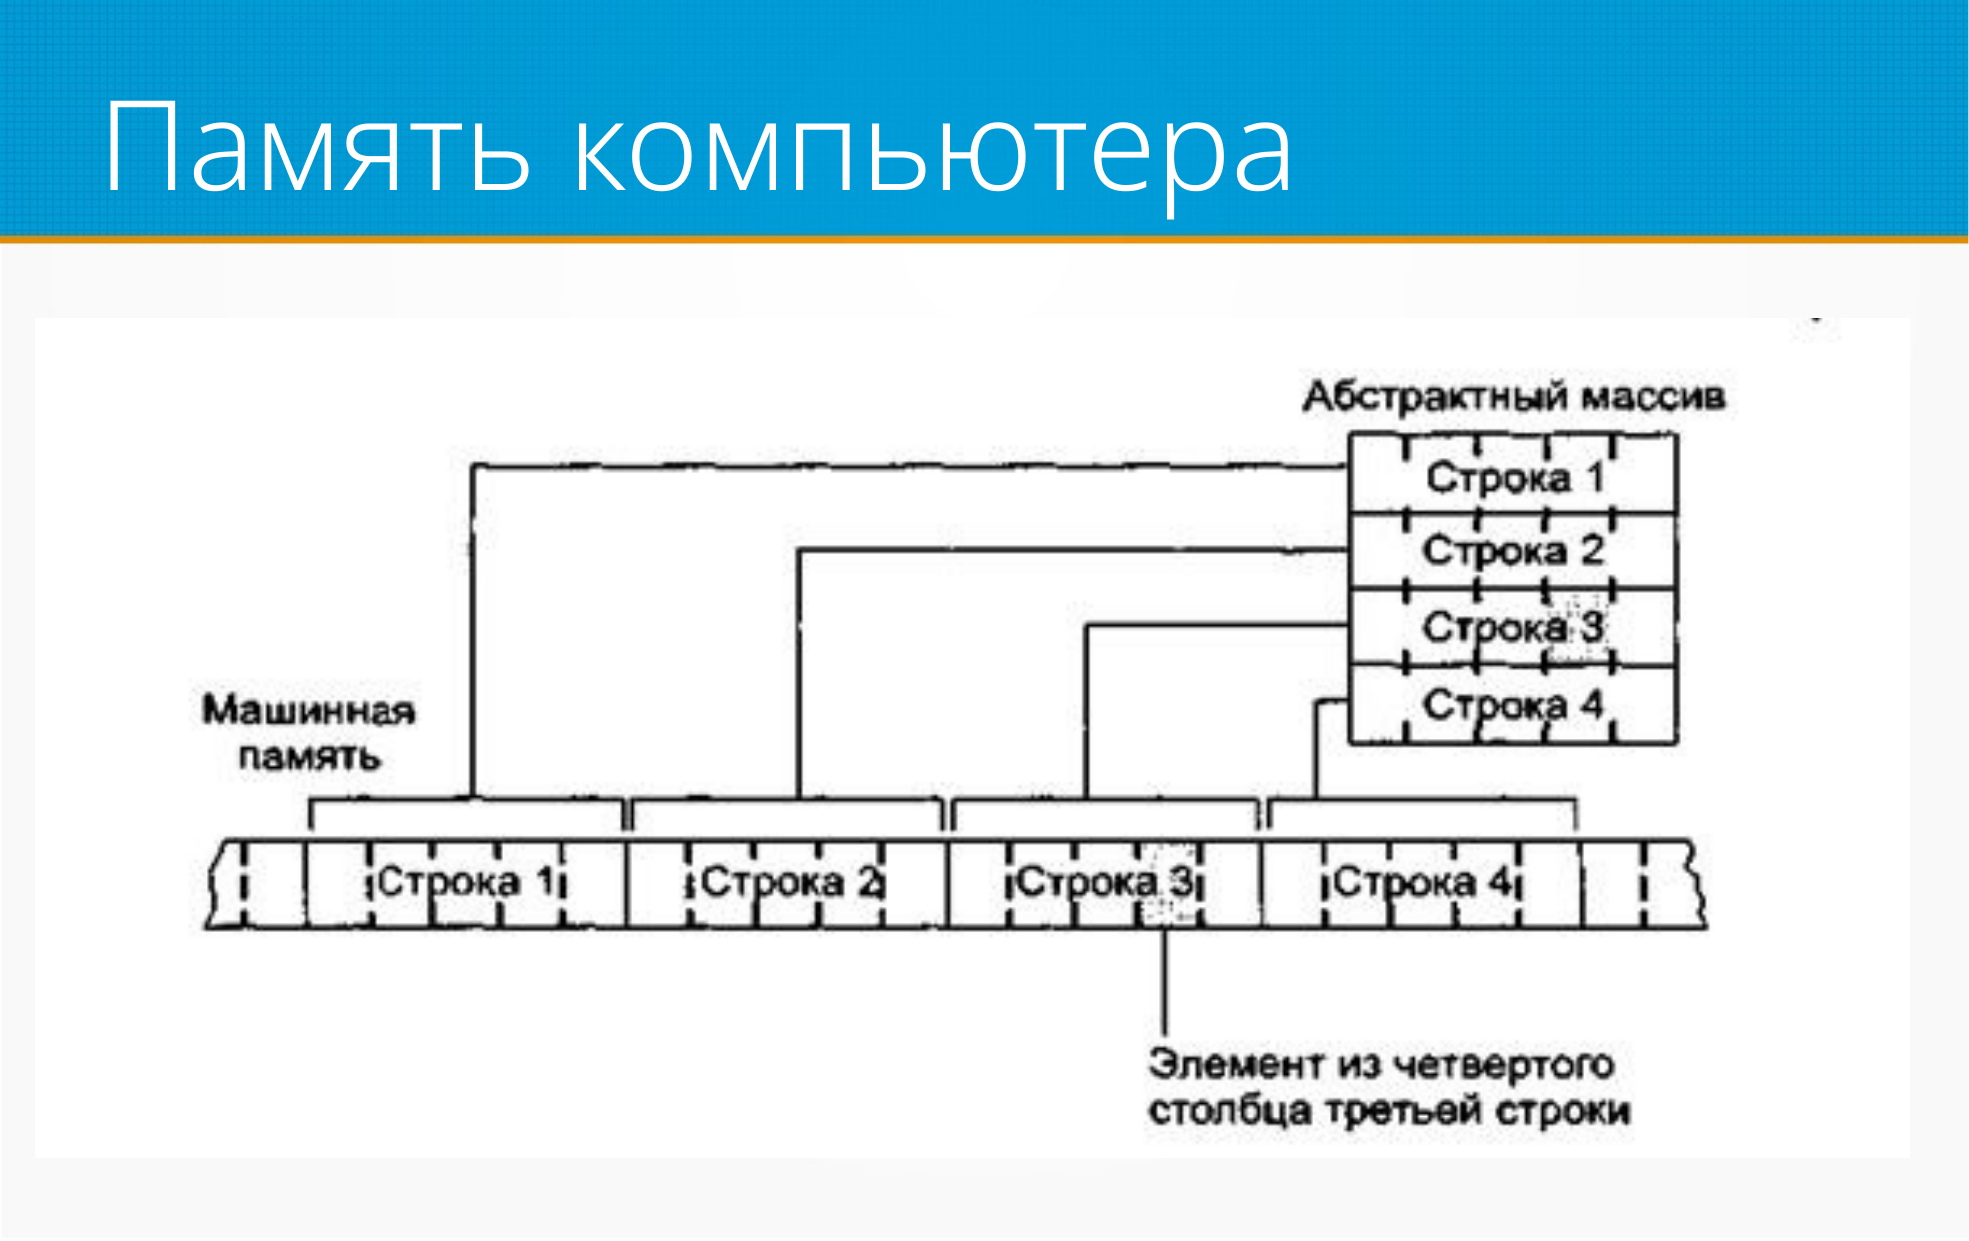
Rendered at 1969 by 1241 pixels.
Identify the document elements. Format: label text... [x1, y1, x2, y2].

title Память компьютера [98, 19, 1870, 227]
picture [0, 233, 1969, 1241]
